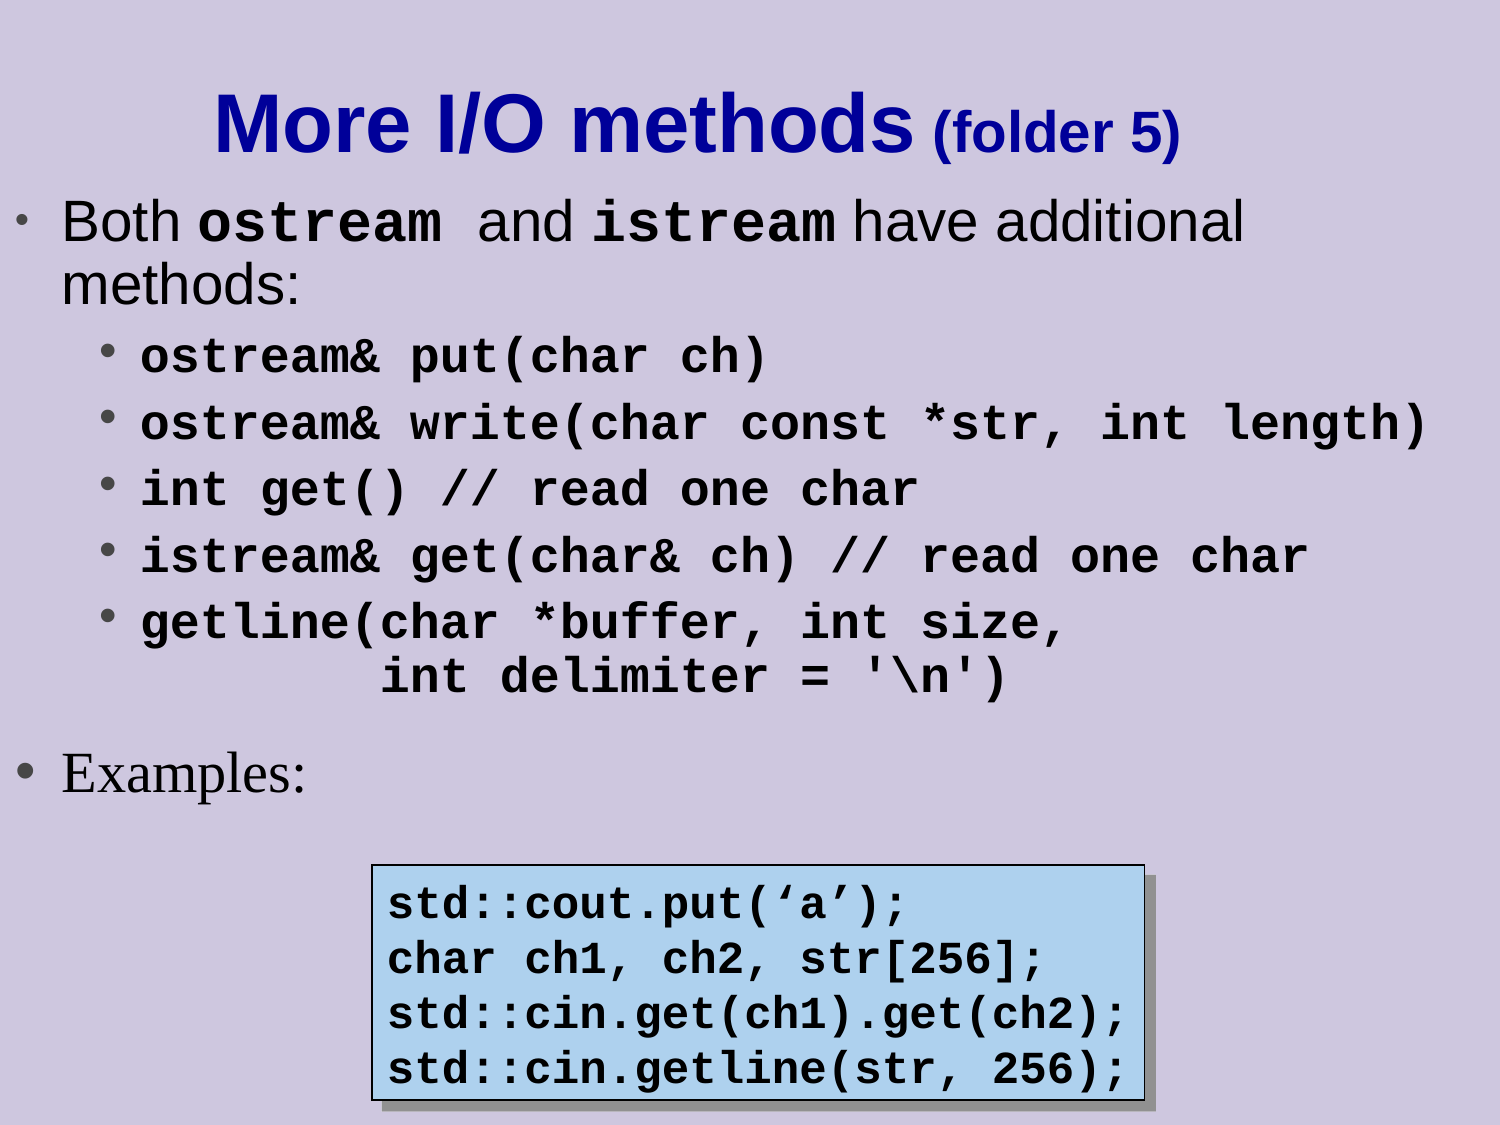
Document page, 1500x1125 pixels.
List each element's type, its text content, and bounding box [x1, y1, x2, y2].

title More I/O methods (folder 5) [198, 17, 1468, 184]
list Both ostream and istream have additional methods: ostream& put(char ch) ostream& write(char const *str, int length) int get() // read one char istream& get(char& ch) // read one char getline(char *buffer, int size, int delimiter = '\n') [0, 184, 1468, 837]
text_box Examples: [206, 768, 219, 790]
text_box std::cout.put(‘a’); char ch1, ch2, str[256]; std::cin.get(ch1).get(ch2); std::cin.getline(str, 256); [372, 864, 1145, 1101]
text_box Examples: [0, 734, 1247, 801]
